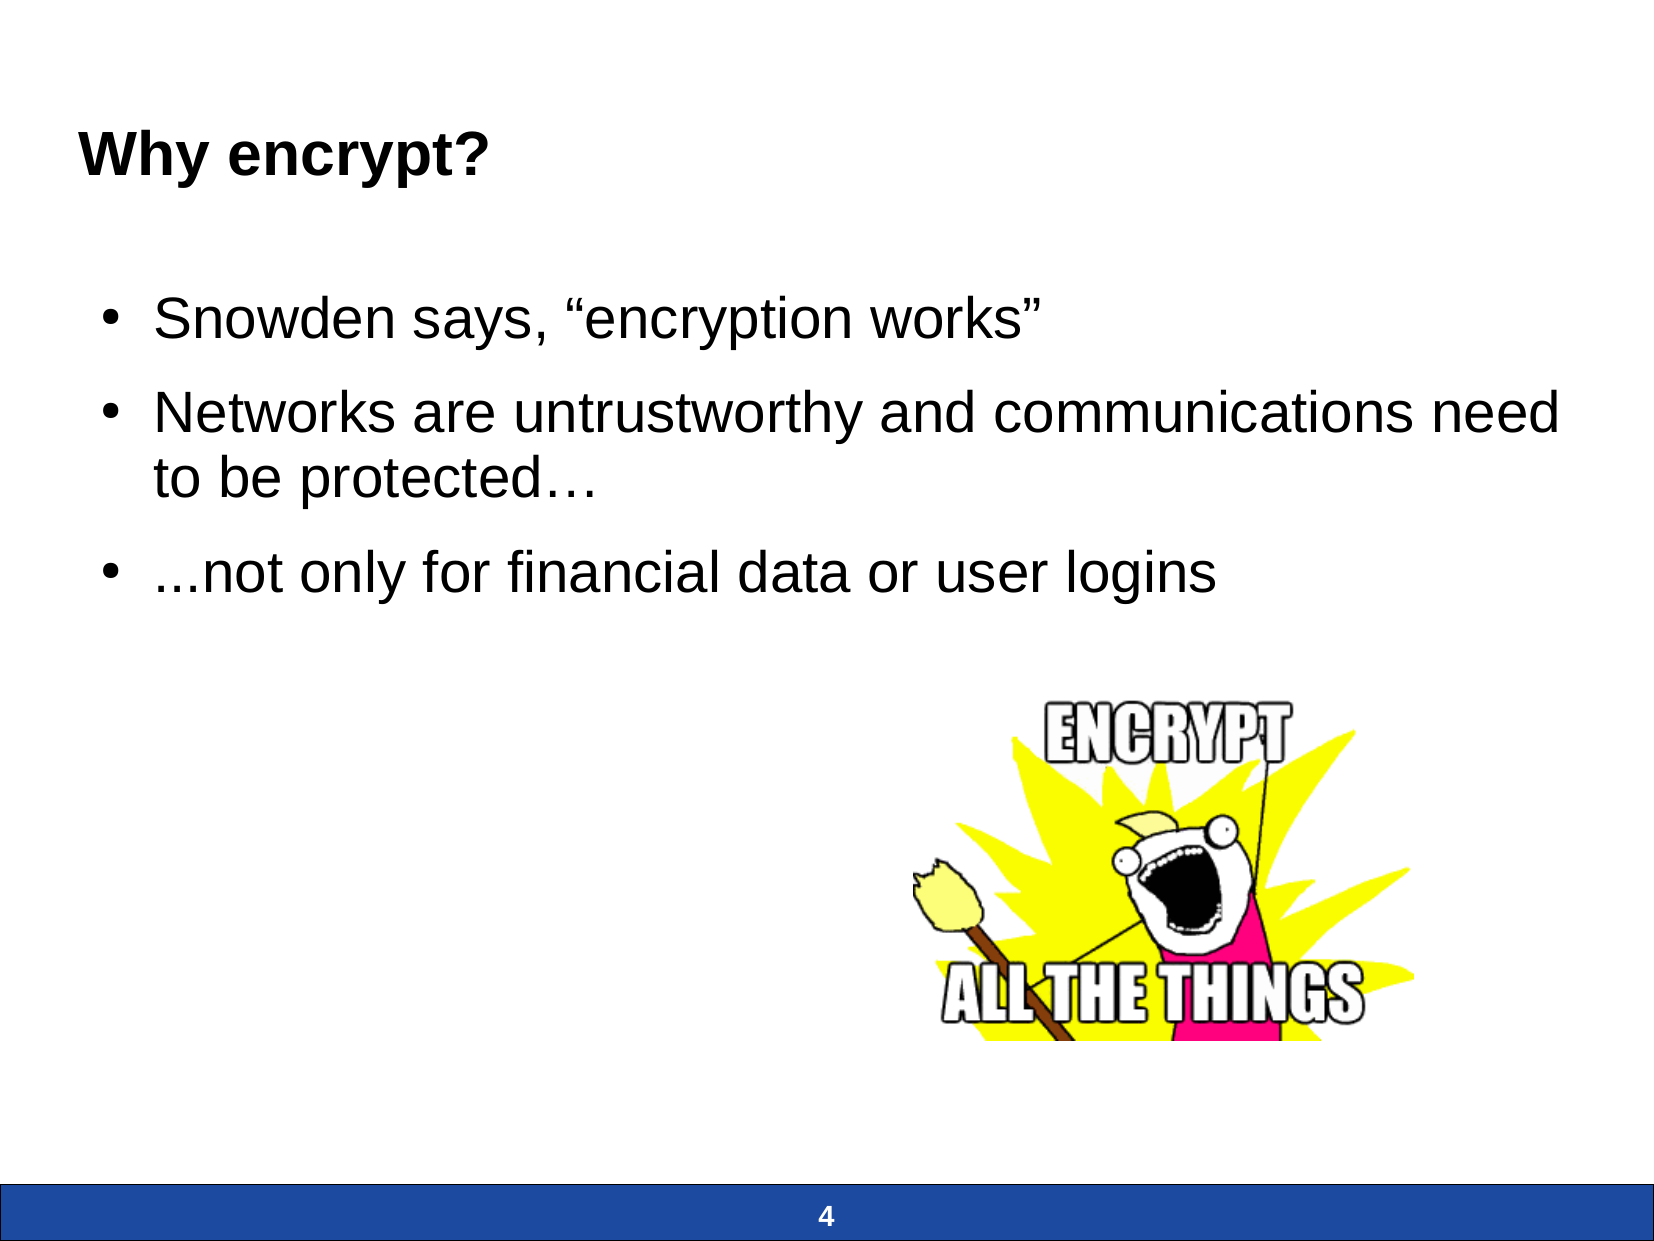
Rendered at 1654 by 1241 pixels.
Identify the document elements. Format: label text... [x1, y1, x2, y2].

title Why encrypt? [78, 50, 1567, 258]
picture [913, 665, 1414, 1041]
list Snowden says, “encryption works” Networks are untrustworthy and communications need to be protected… ...not only for financial data or user logins [82, 285, 1571, 1105]
